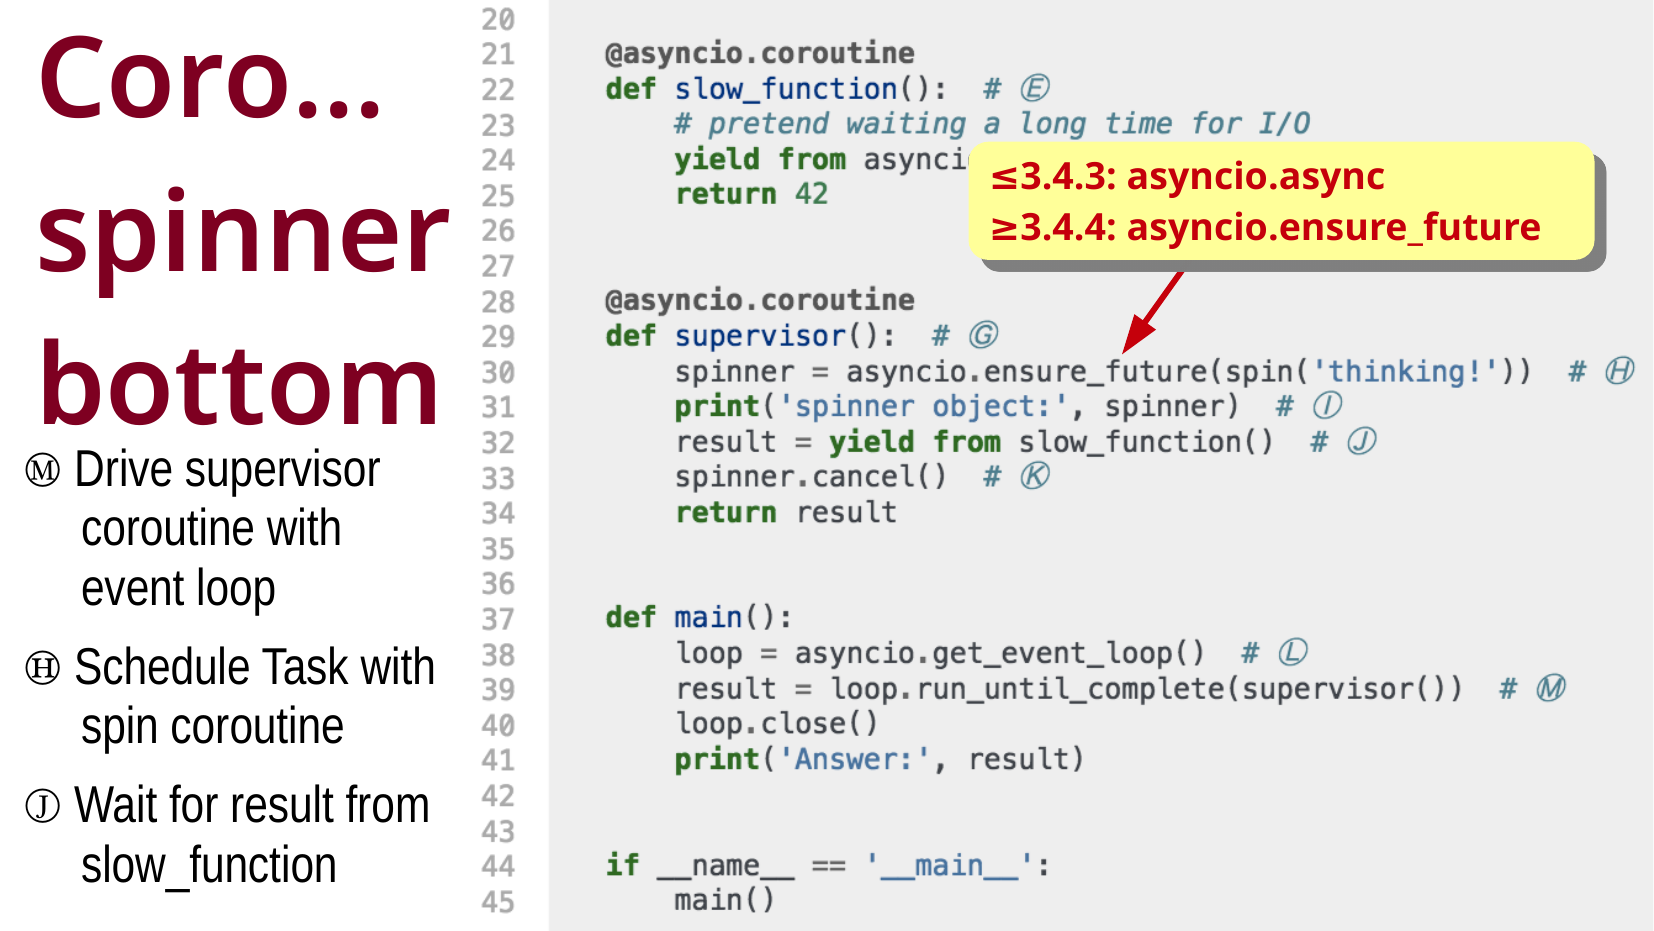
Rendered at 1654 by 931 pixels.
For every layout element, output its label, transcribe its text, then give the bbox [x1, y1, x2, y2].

text_box ≤3.4.3: asyncio.async ≥3.4.4: asyncio.ensure_future [968, 141, 1595, 260]
title Coro... spinner: bottom [35, 59, 458, 396]
list Ⓜ Drive supervisor coroutine with event loop Ⓗ Schedule Task with spin coroutine Ⓙ Wait for result from slow_function [23, 437, 497, 899]
picture [458, 0, 1654, 931]
